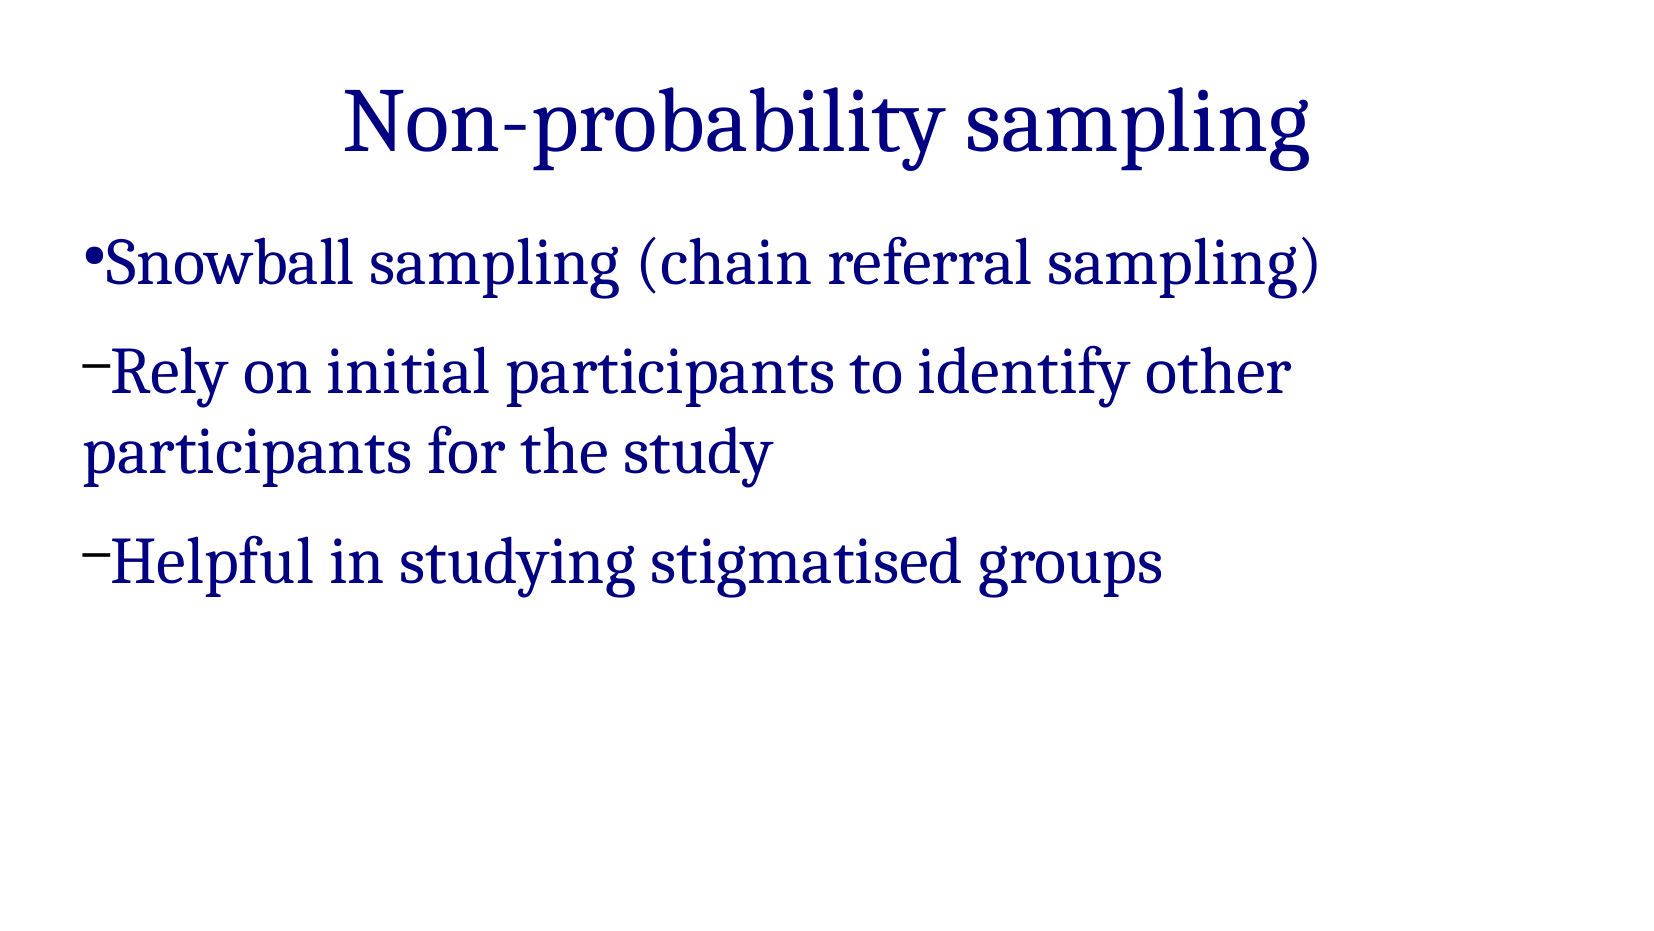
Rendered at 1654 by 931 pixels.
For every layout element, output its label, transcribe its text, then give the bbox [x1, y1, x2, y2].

list Snowball sampling (chain referral sampling) Rely on initial participants to identify other participants for the study Helpful in studying stigmatised groups [82, 217, 1571, 758]
title Non-probability sampling [82, 37, 1571, 193]
